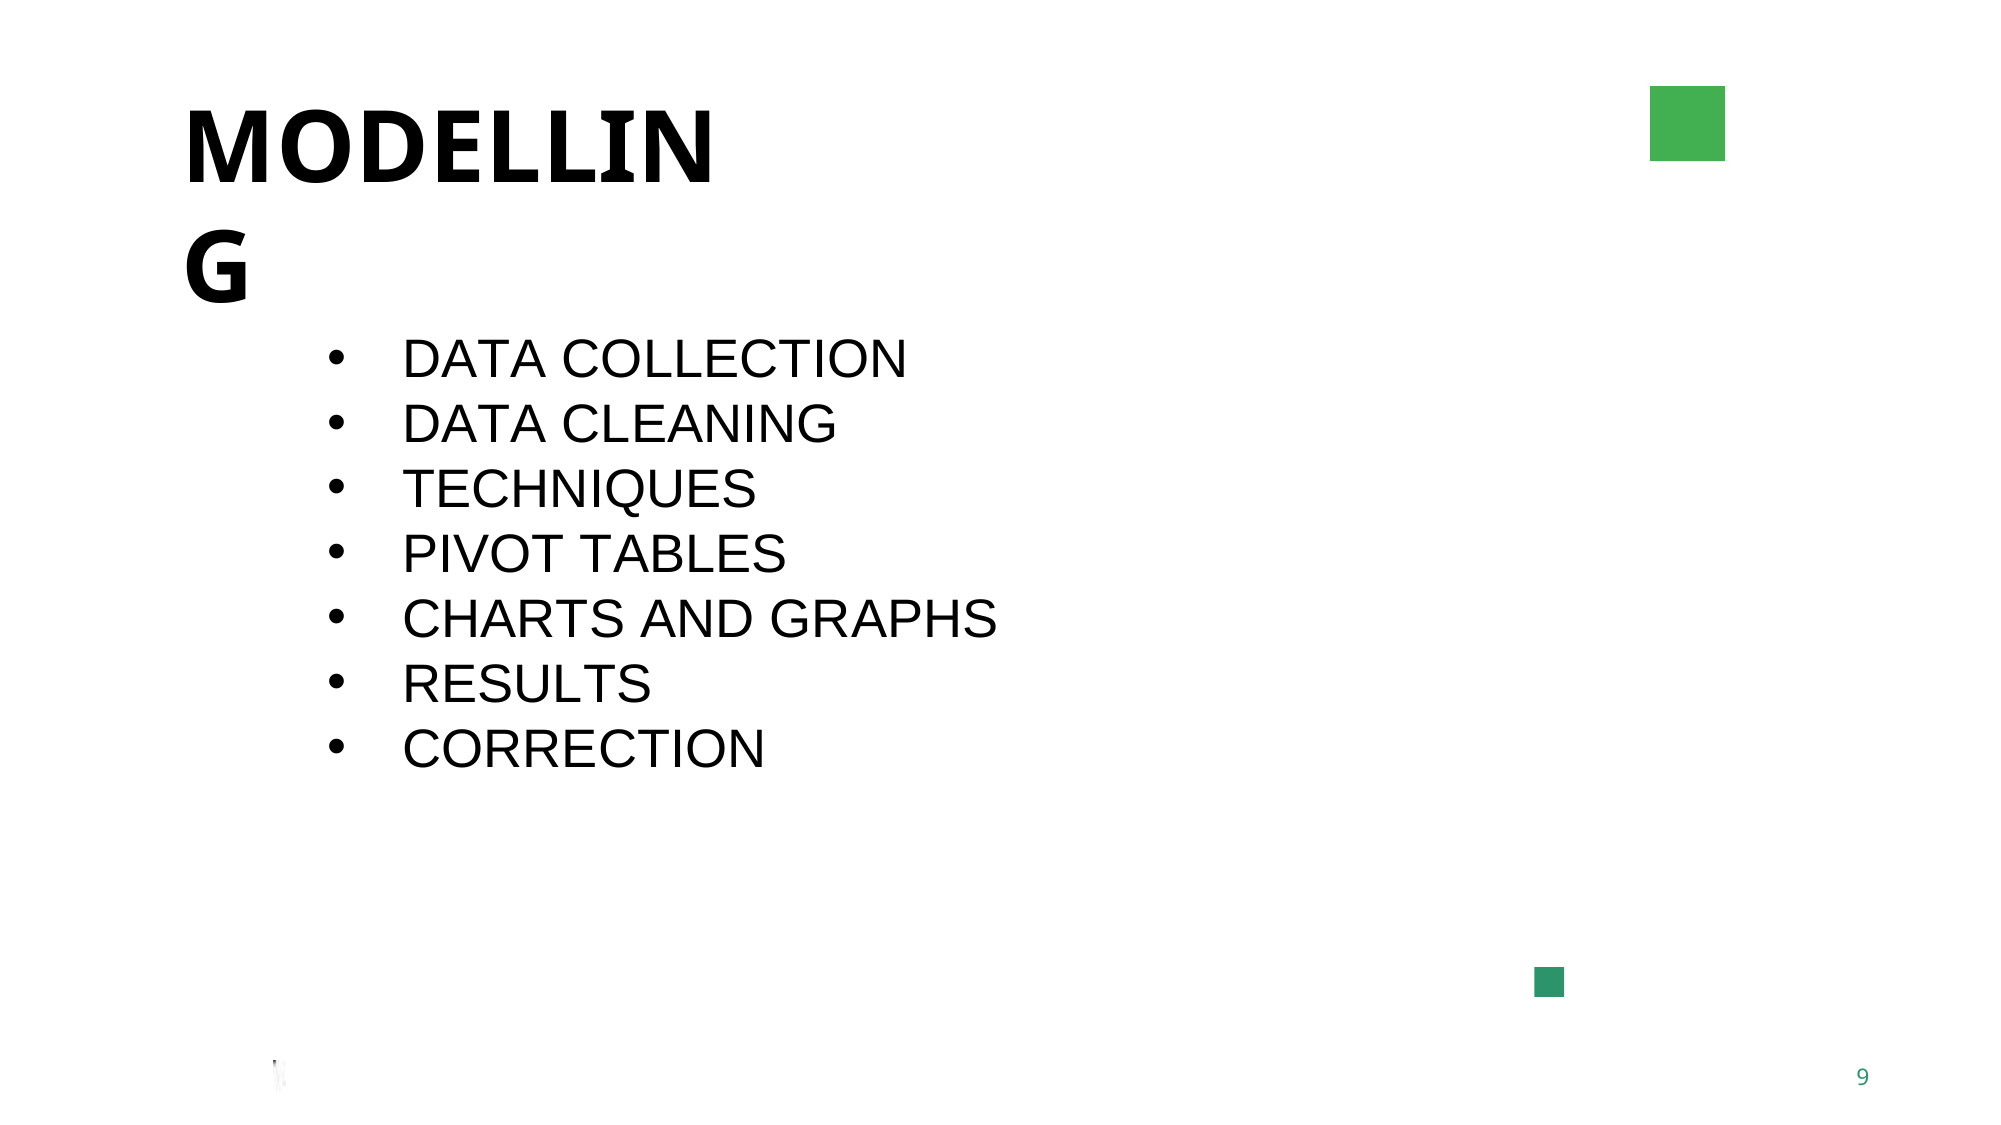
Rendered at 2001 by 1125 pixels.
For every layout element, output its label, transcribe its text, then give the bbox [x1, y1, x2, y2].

text_box DATA COLLECTION DATA CLEANING TECHNIQUES PIVOT TABLES CHARTS AND GRAPHS RESULTS CORRECTION [312, 316, 1216, 791]
text_box [1650, 86, 1726, 162]
picture [273, 1060, 286, 1091]
text_box 9 [1849, 1061, 1888, 1094]
text_box MODELLING [179, 80, 722, 206]
text_box [1534, 967, 1565, 997]
